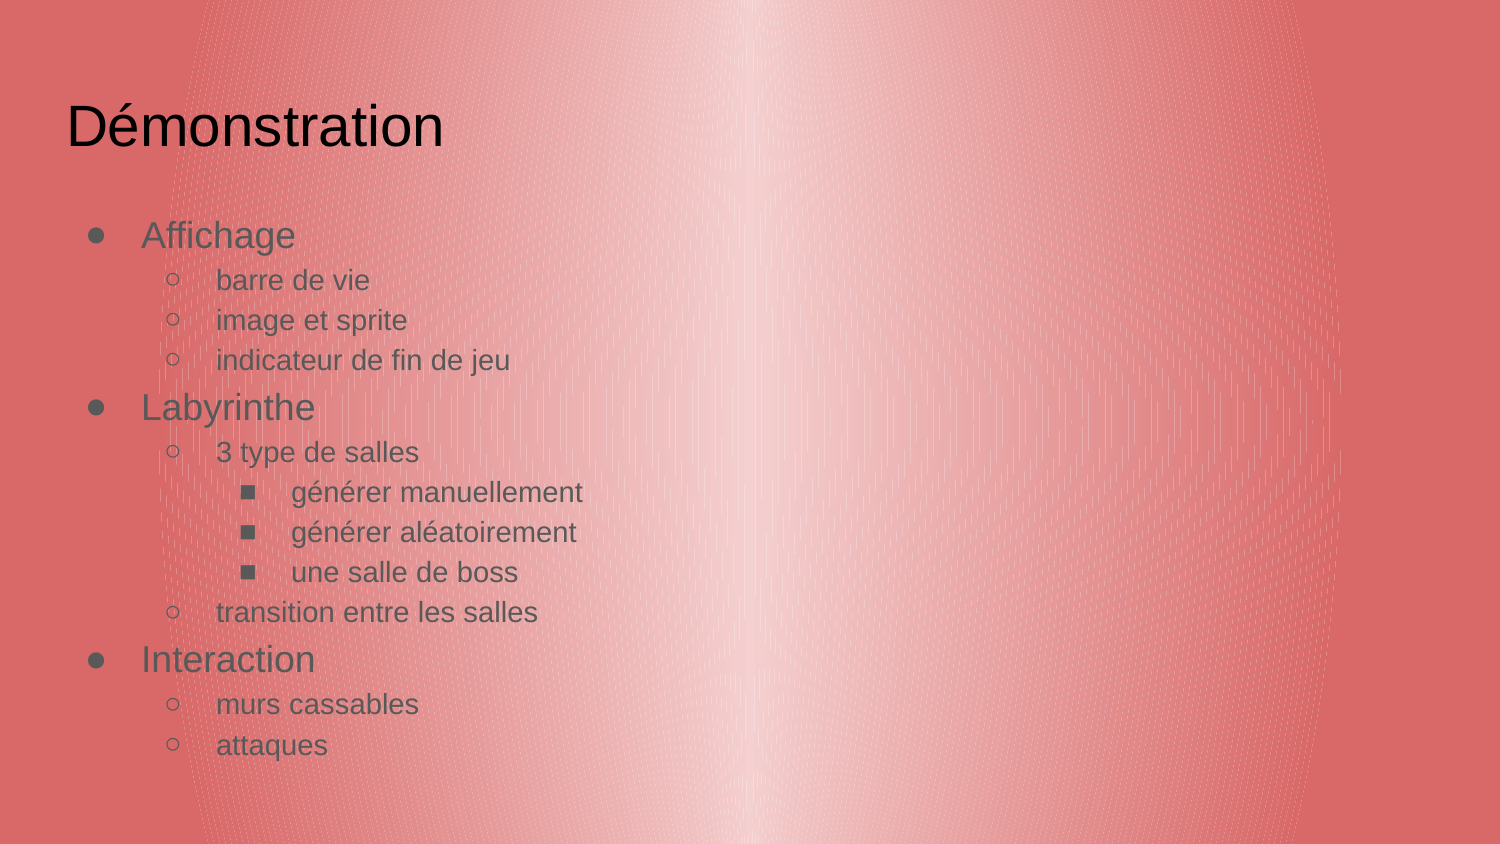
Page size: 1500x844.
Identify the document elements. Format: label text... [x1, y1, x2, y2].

list Affichage barre de vie image et sprite indicateur de fin de jeu Labyrinthe 3 type de salles générer manuellement générer aléatoirement une salle de boss transition entre les salles Interaction murs cassables attaques [51, 189, 1449, 750]
title Démonstration [51, 72, 1449, 167]
